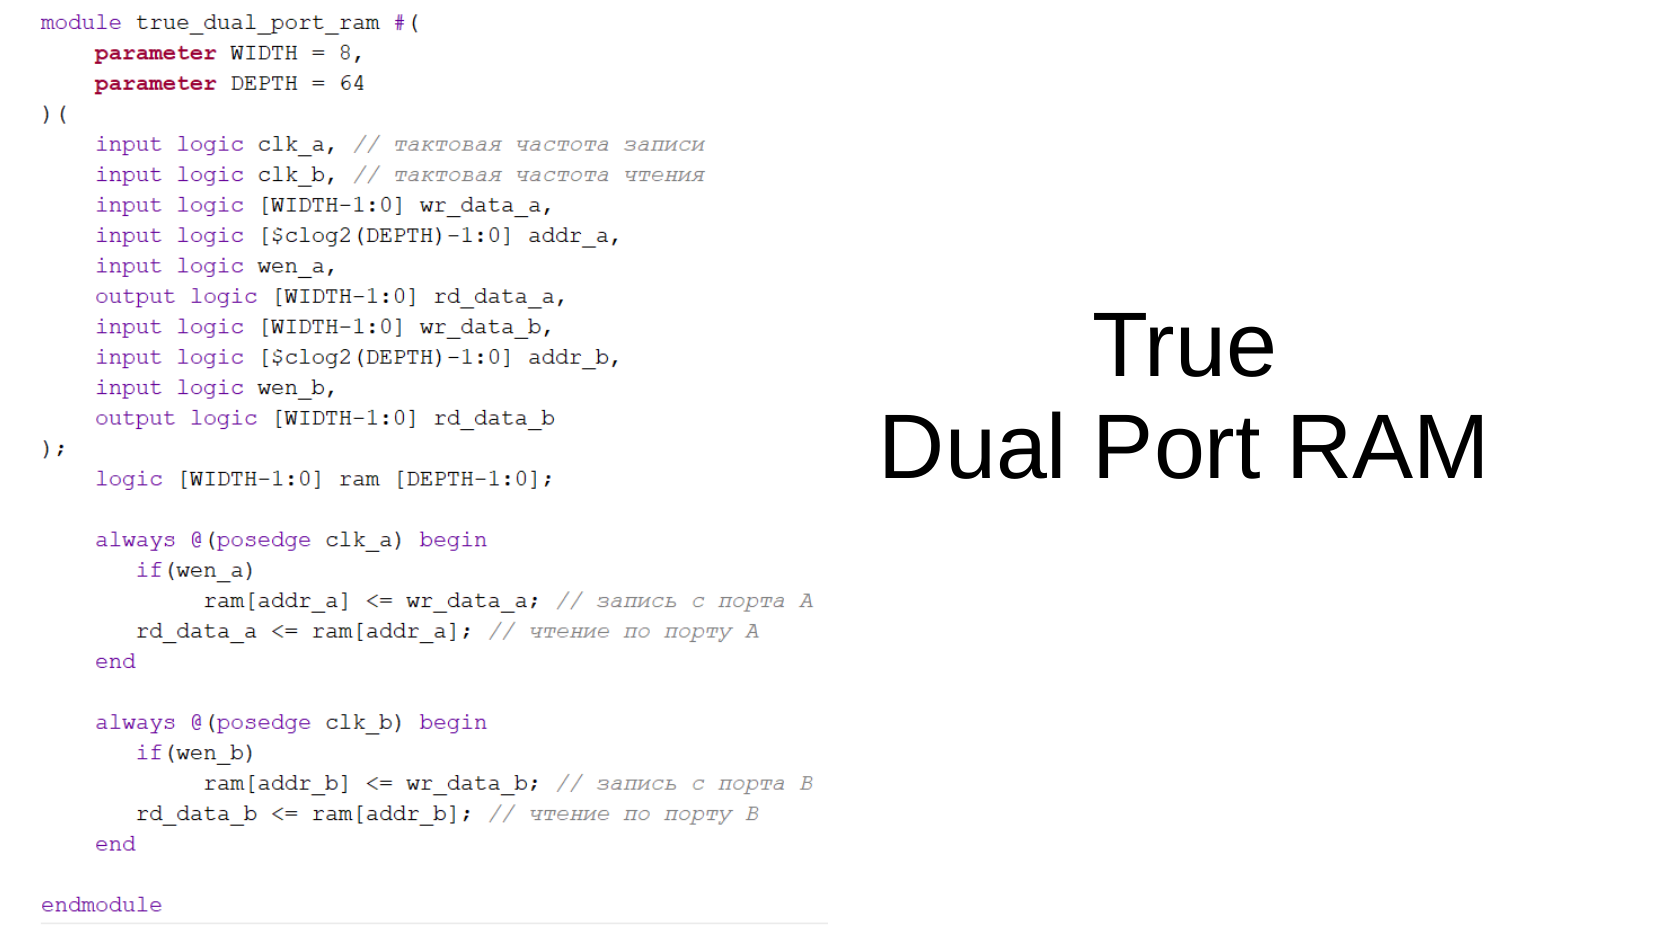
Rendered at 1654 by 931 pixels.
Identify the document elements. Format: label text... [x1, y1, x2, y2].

title True Dual Port RAM [715, 293, 1654, 499]
picture [32, 11, 828, 925]
